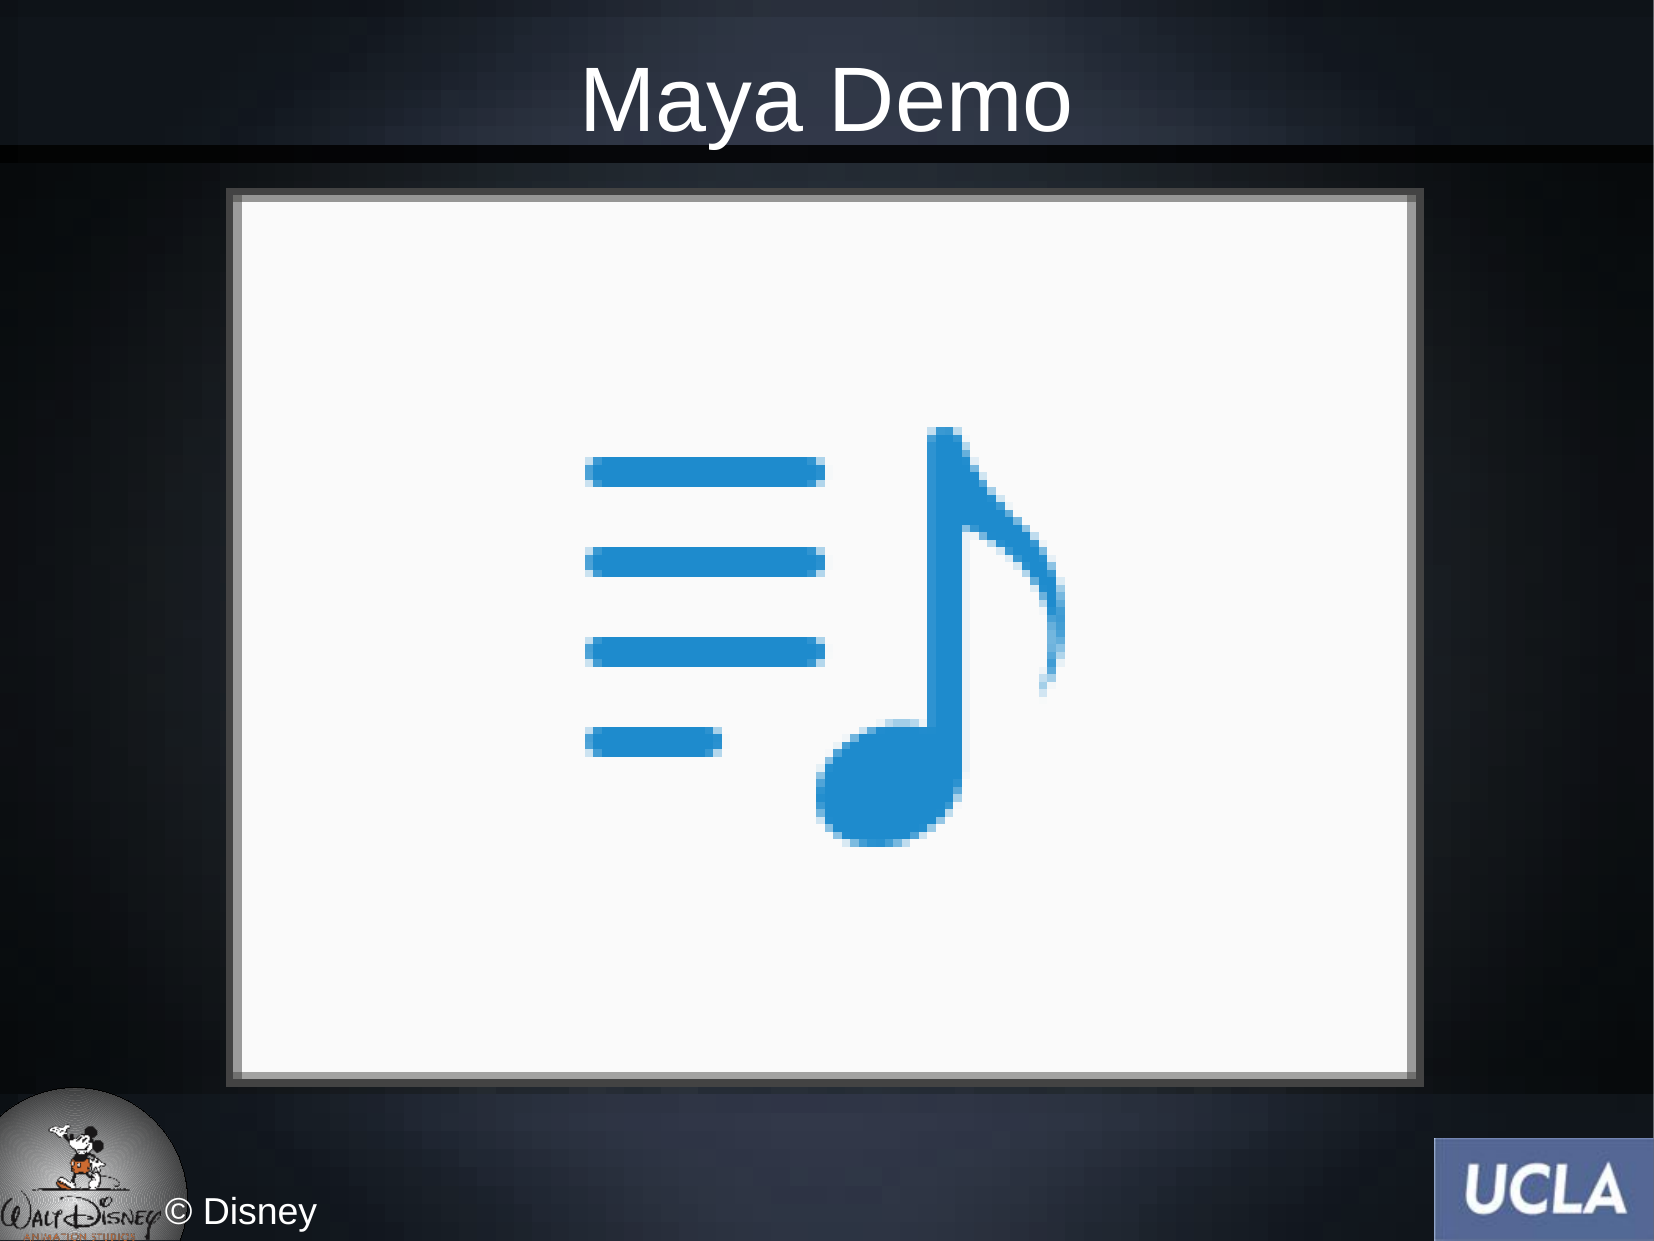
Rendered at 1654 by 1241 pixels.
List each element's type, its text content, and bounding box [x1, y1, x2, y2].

text_box [225, 187, 1426, 1088]
title Maya Demo [82, 48, 1571, 152]
picture [0, 0, 1654, 1241]
